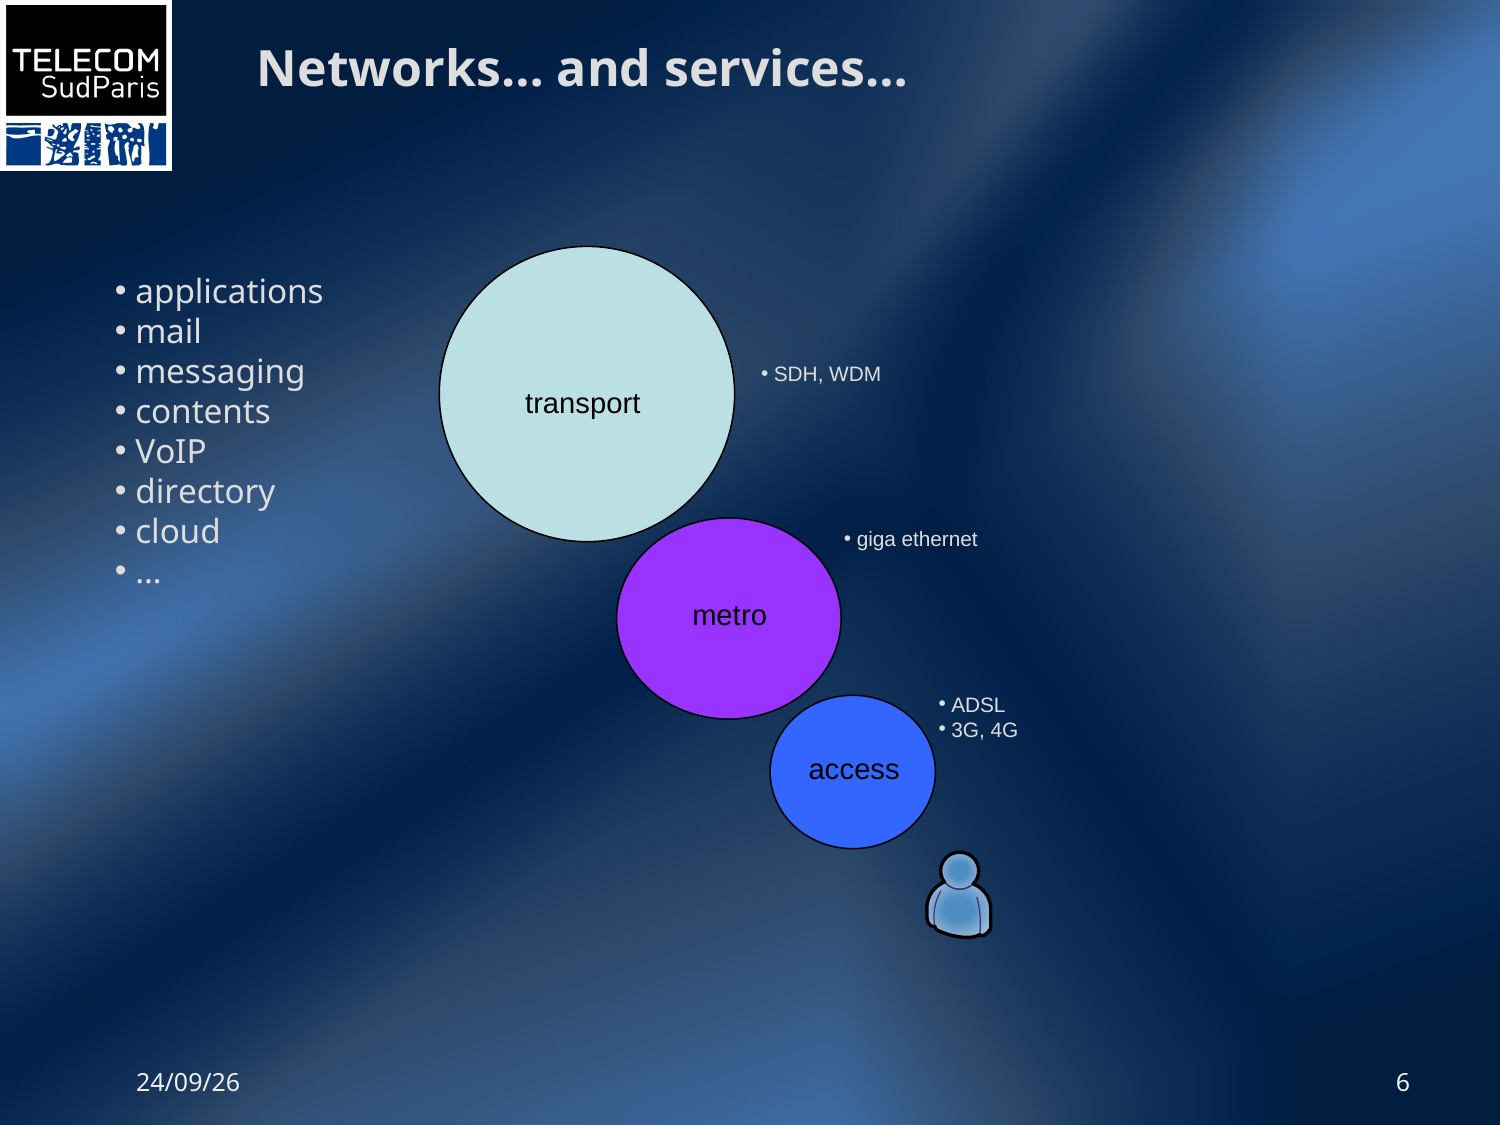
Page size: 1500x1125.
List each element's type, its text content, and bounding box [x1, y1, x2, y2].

text_box metro [677, 589, 783, 640]
text_box ADSL 3G, 4G [923, 683, 1034, 749]
text_box giga ethernet [829, 517, 993, 559]
text_box [616, 517, 842, 720]
text_box [439, 246, 735, 542]
text_box transport [510, 376, 656, 427]
title Networks… and services… [242, 7, 1436, 126]
chart [923, 848, 995, 941]
picture [0, 0, 1500, 1125]
text_box access [793, 742, 915, 793]
text_box [770, 695, 936, 849]
text_box applications mail messaging contents VoIP directory cloud … [100, 262, 339, 598]
text_box SDH, WDM [746, 352, 896, 394]
